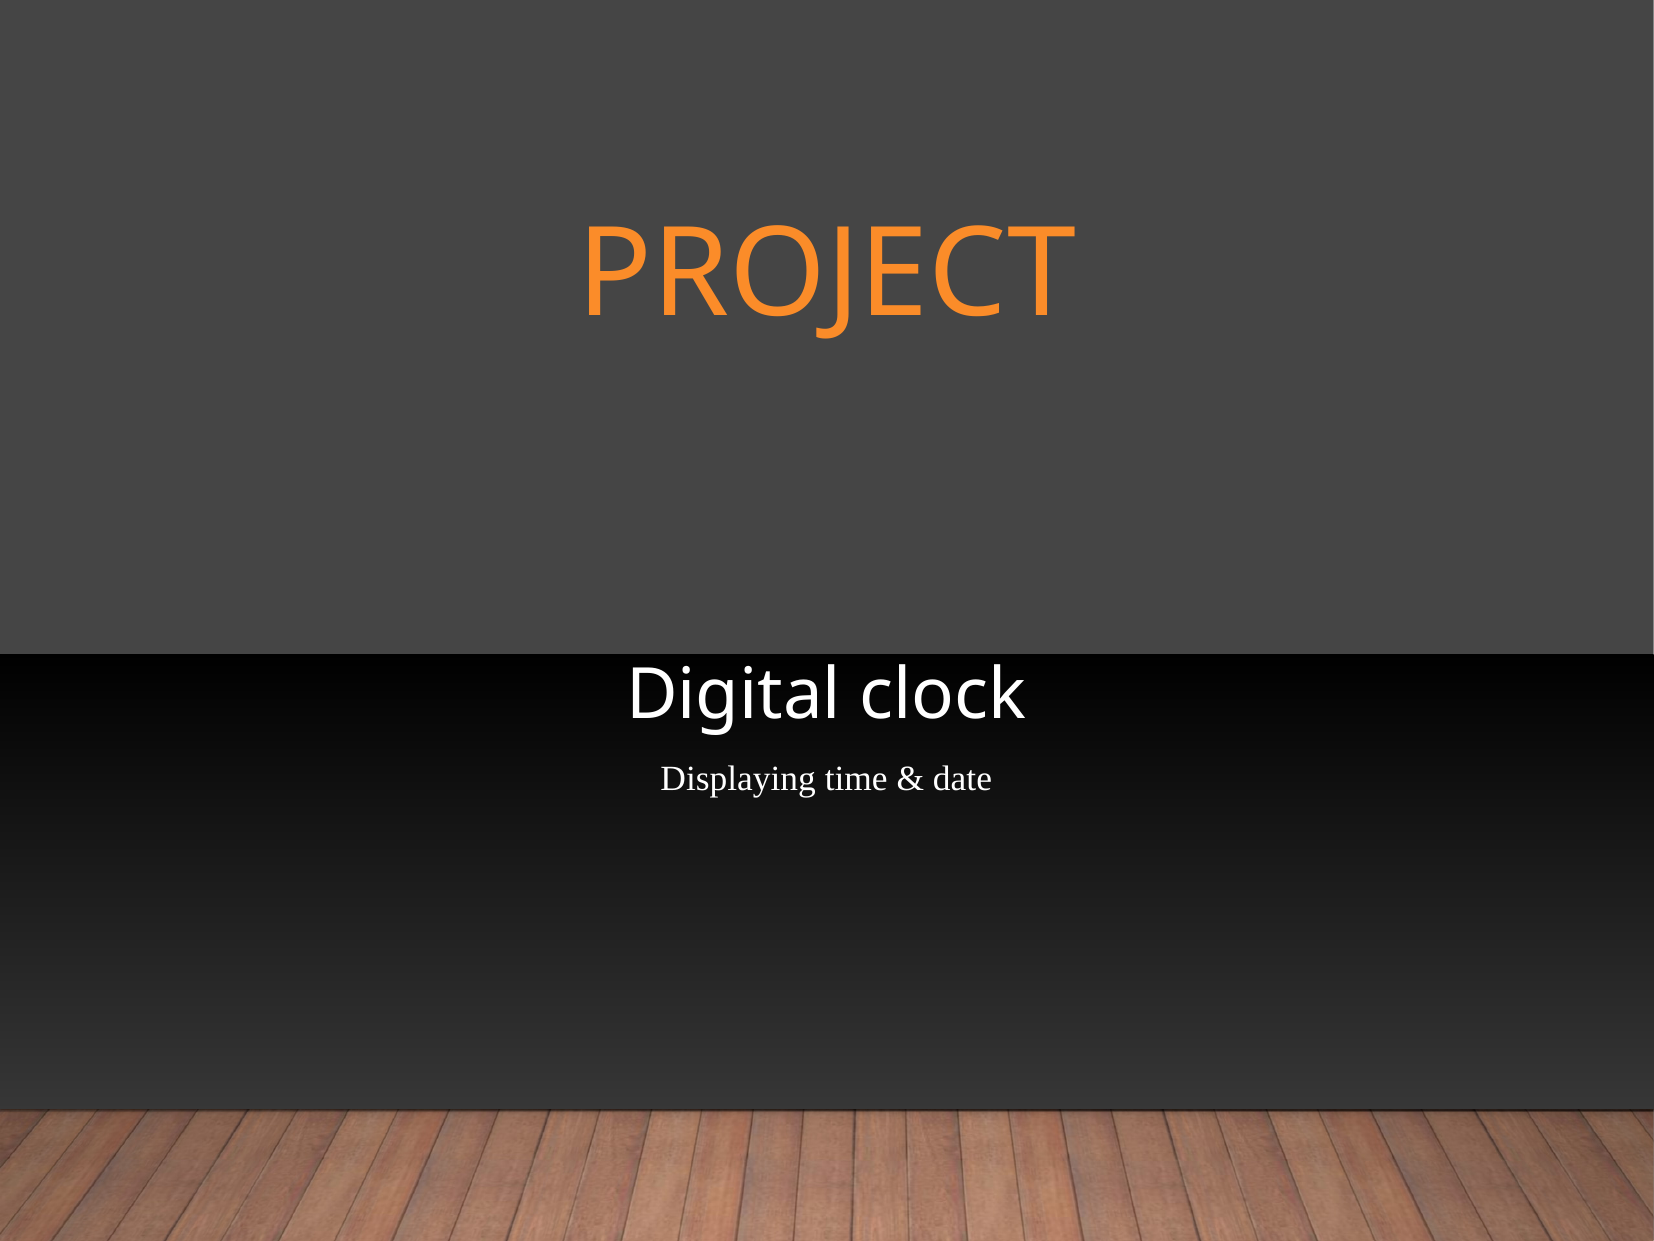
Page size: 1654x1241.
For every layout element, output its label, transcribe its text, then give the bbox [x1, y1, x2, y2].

title Project [206, 42, 1447, 343]
subtitle Digital clock Displaying time & date [261, 632, 1392, 816]
